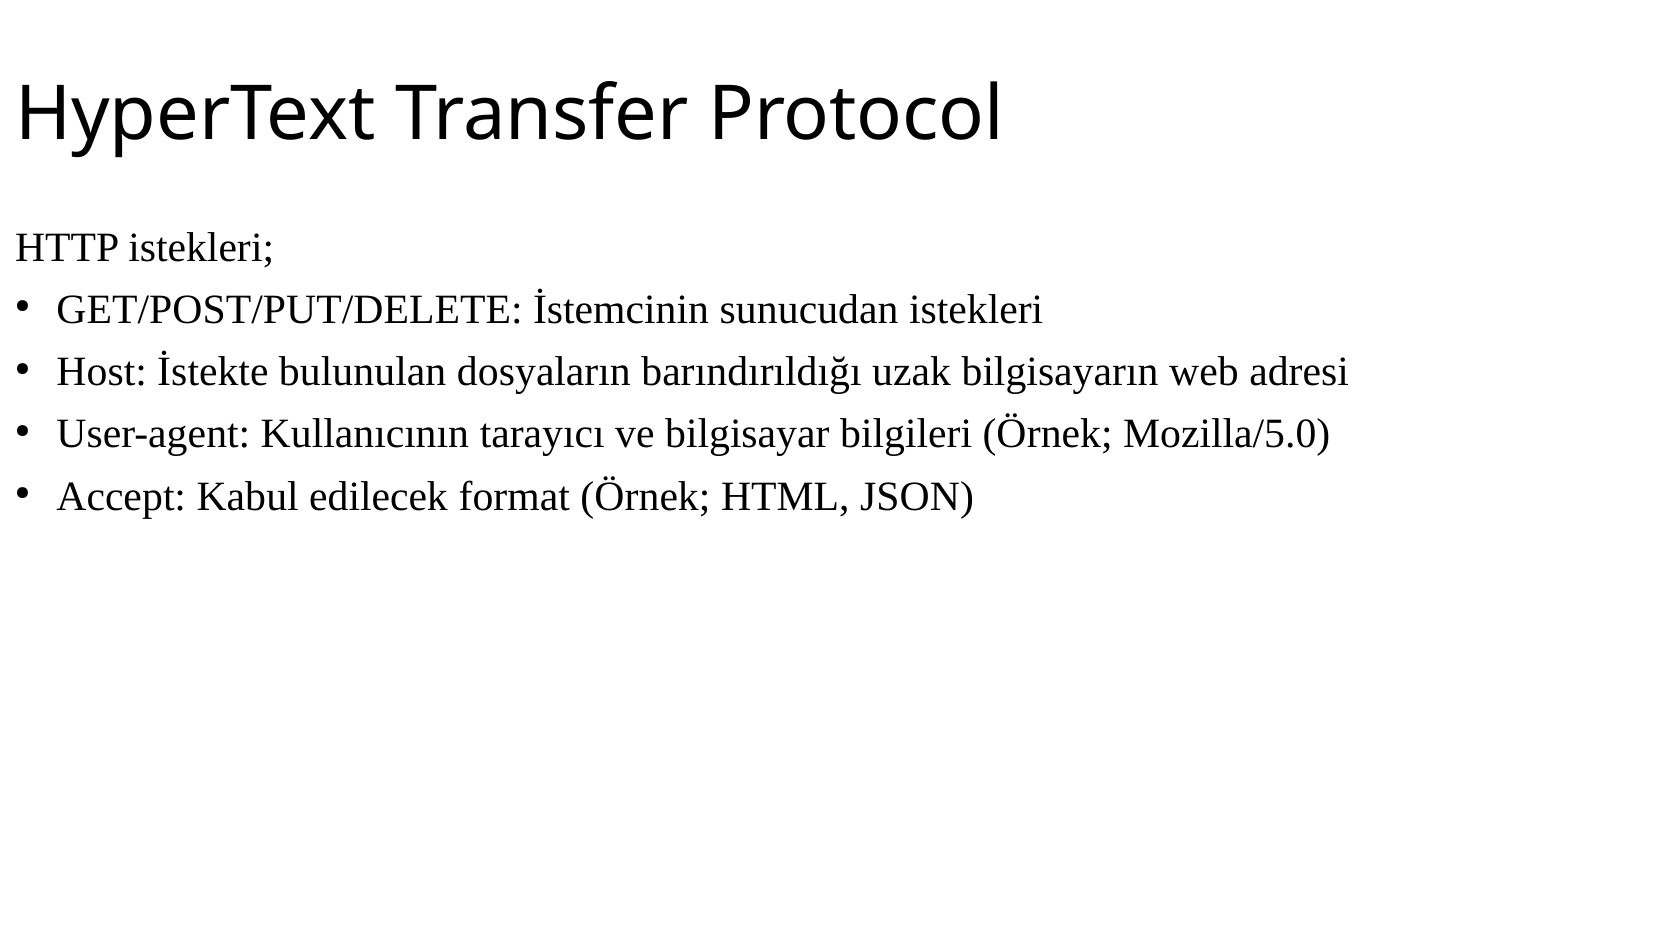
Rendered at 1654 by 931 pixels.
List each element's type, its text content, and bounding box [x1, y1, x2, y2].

list HTTP istekleri; GET/POST/PUT/DELETE: İstemcinin sunucudan istekleri Host: İstekte bulunulan dosyaların barındırıldığı uzak bilgisayarın web adresi User-agent: Kullanıcının tarayıcı ve bilgisayar bilgileri (Örnek; Mozilla/5.0) Accept: Kabul edilecek format (Örnek; HTML, JSON) [0, 217, 1489, 758]
title HyperText Transfer Protocol [0, 37, 1489, 193]
